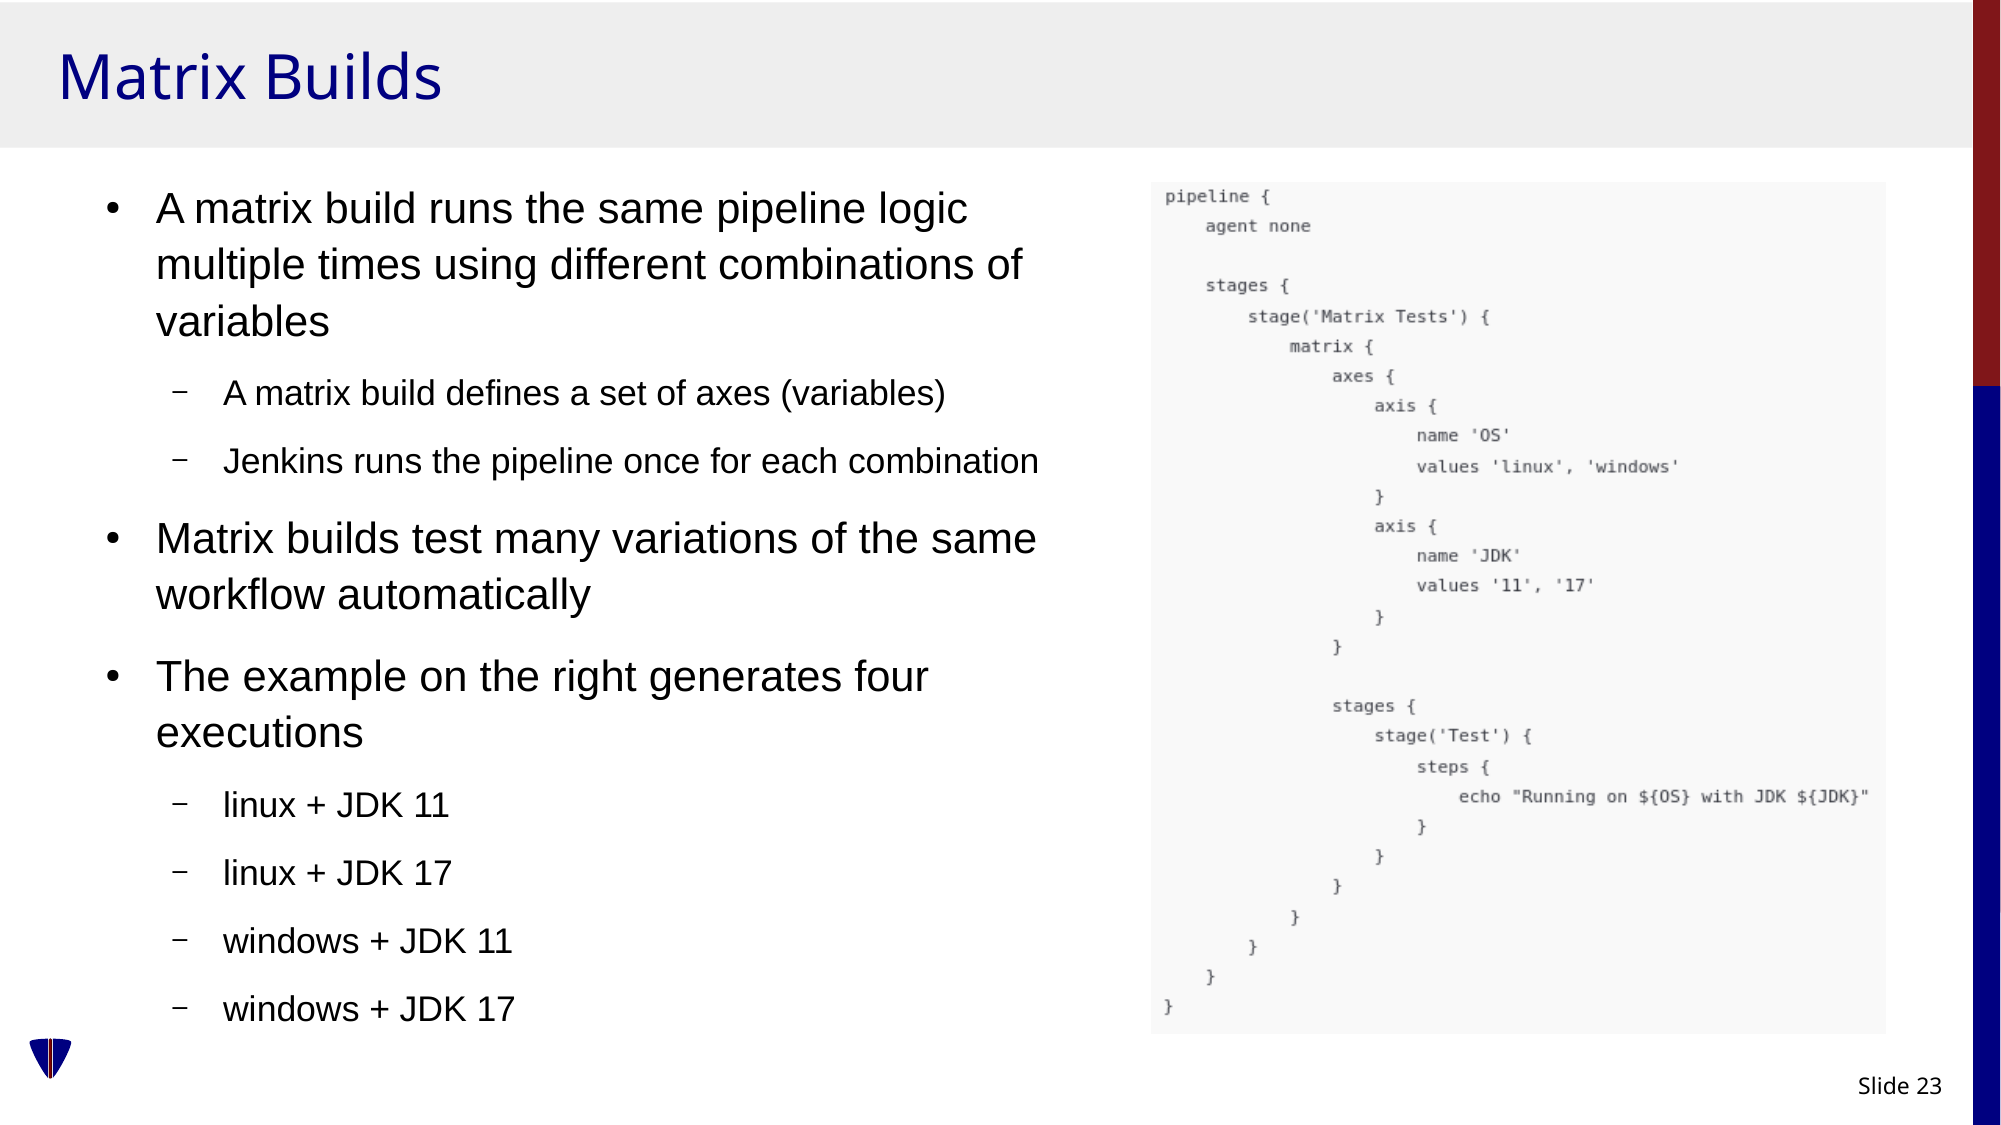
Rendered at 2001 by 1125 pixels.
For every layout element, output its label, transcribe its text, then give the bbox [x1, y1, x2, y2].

title Matrix Builds [0, 2, 1973, 148]
picture [1151, 182, 1886, 1034]
list A matrix build runs the same pipeline logic multiple times using different combinations of variables A matrix build defines a set of axes (variables) Jenkins runs the pipeline once for each combination Matrix builds test many variations of the same workflow automatically The example on the right generates four executions linux + JDK 11 linux + JDK 17 windows + JDK 11 windows + JDK 17 [88, 177, 1123, 1034]
